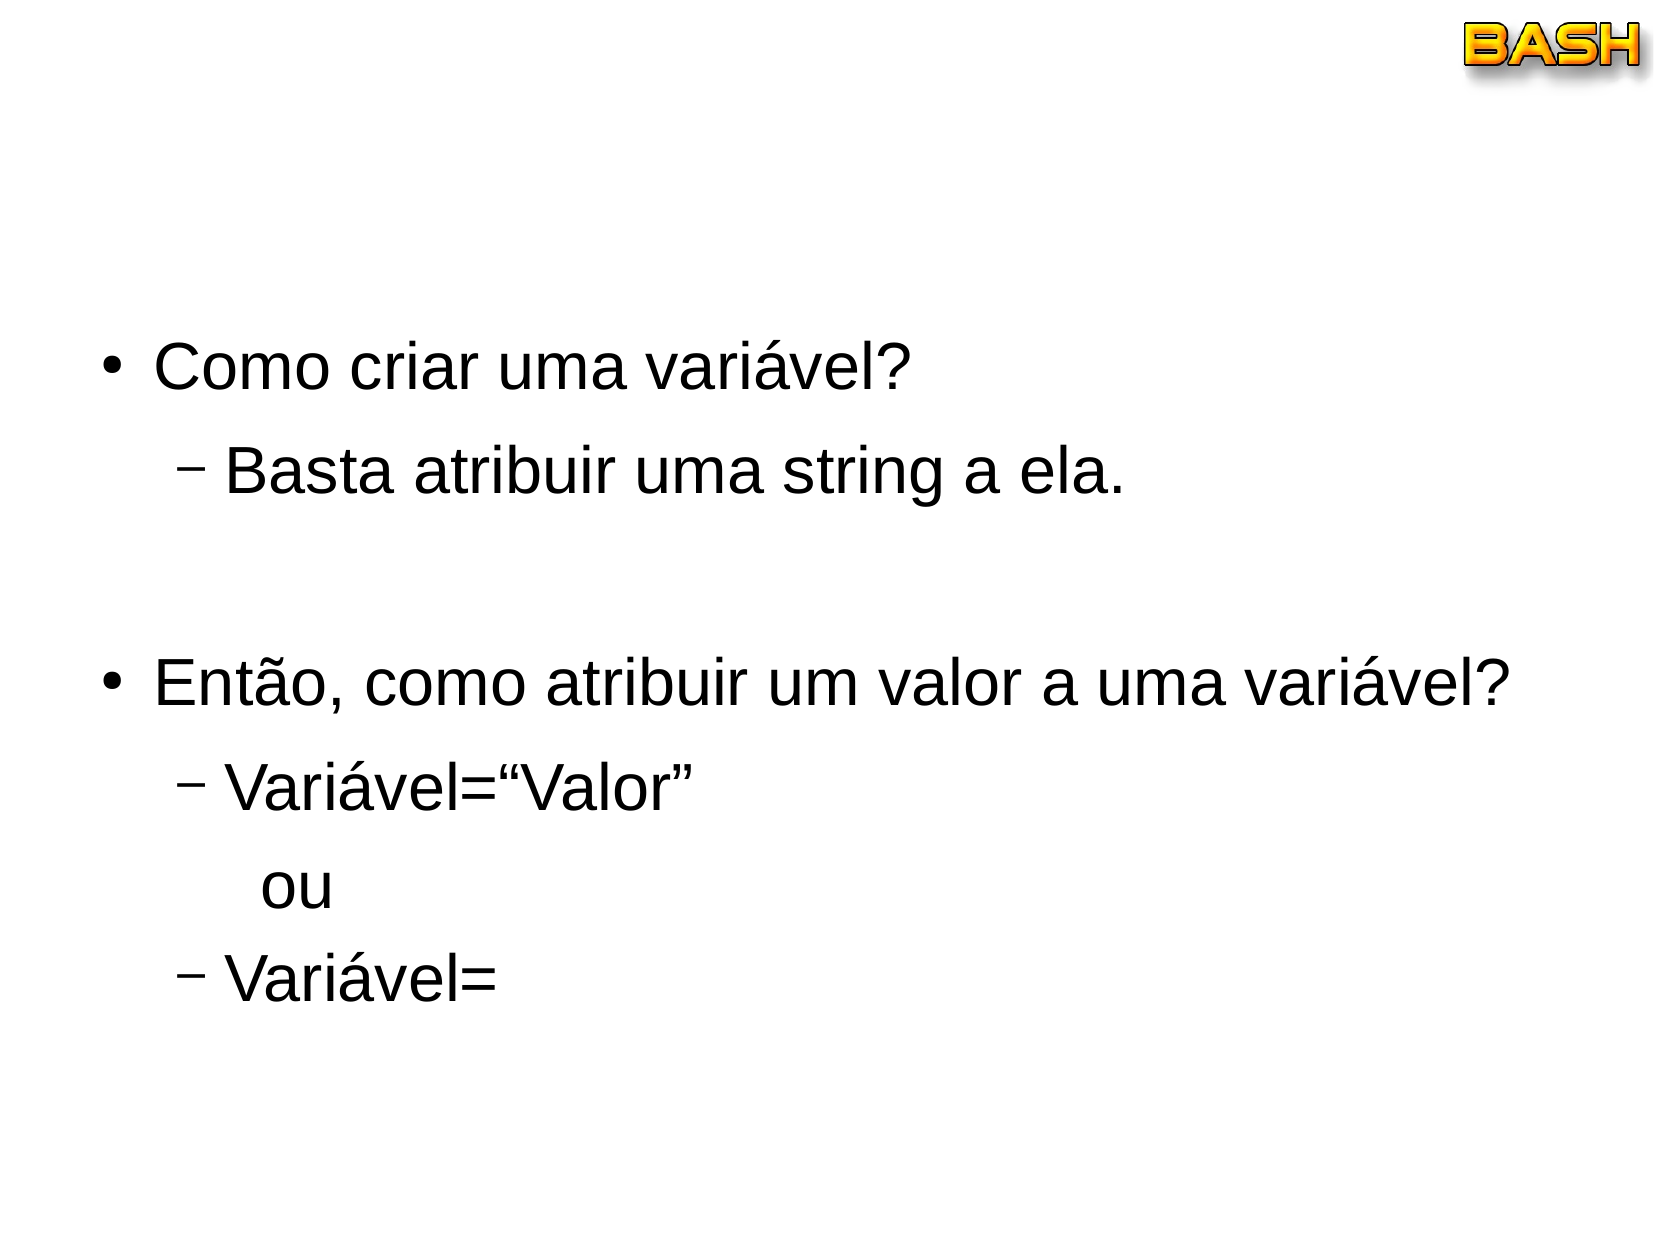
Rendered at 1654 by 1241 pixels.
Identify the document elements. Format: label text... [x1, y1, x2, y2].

list Como criar uma variável? Basta atribuir uma string a ela. Então, como atribuir um valor a uma variável? Variável=“Valor” ou Variável= [82, 224, 1571, 1016]
picture [1450, 0, 1654, 96]
